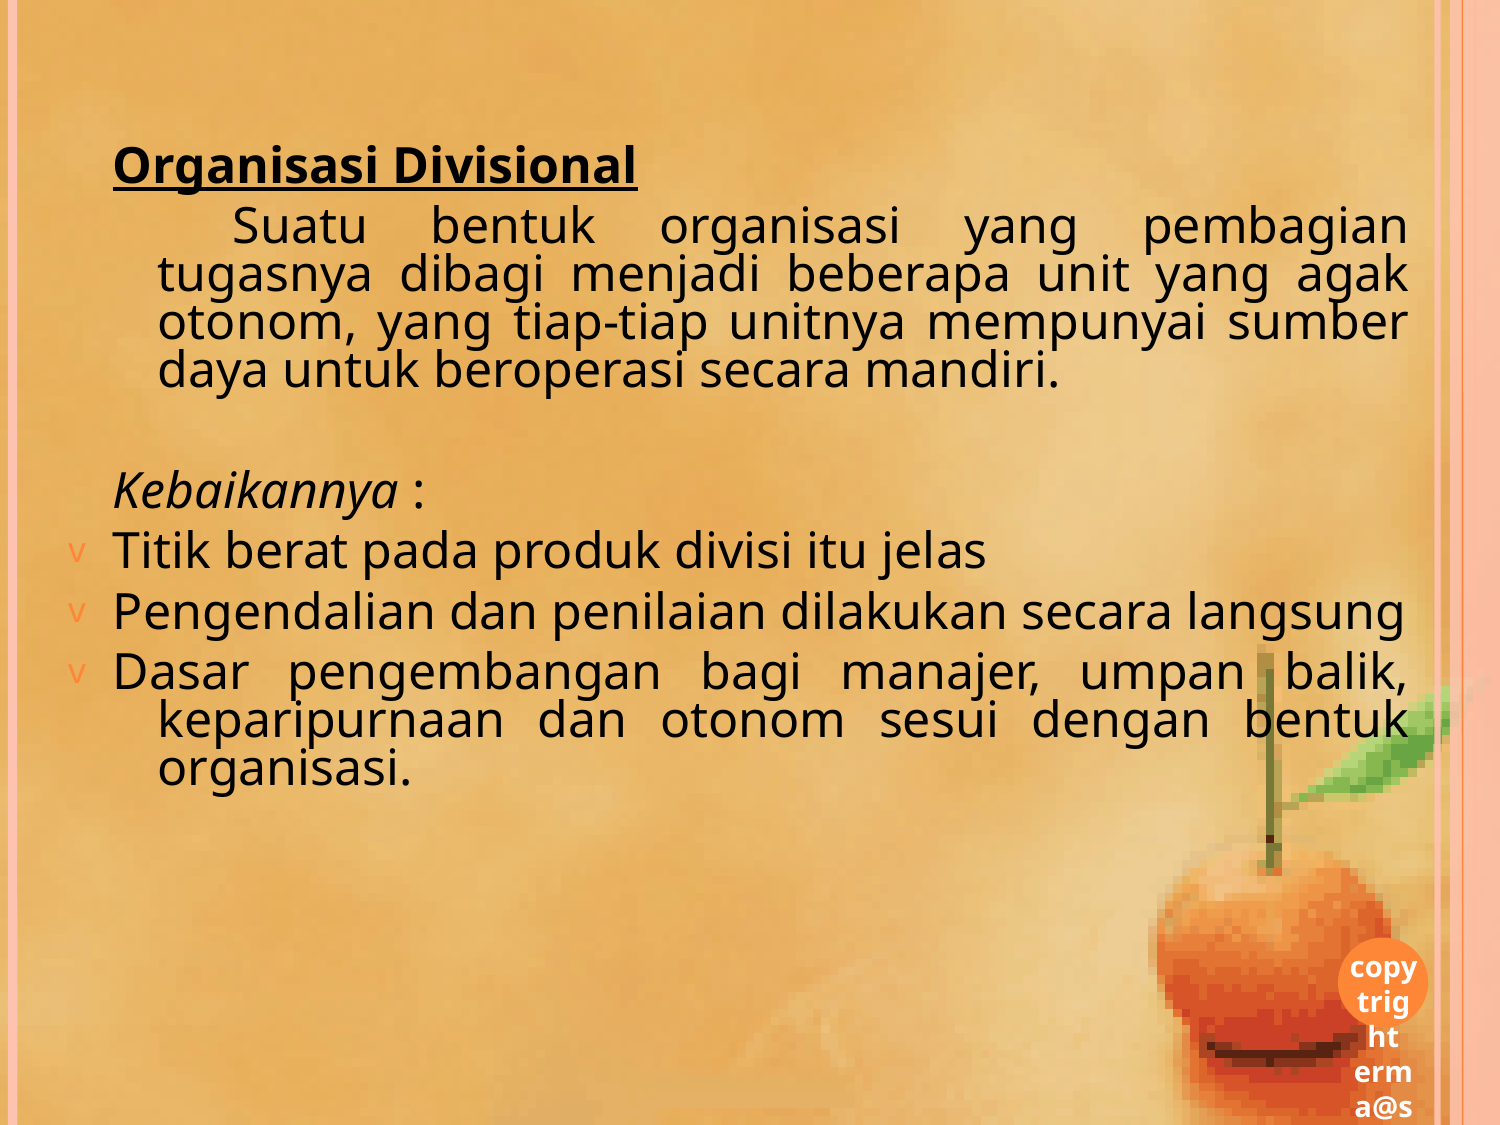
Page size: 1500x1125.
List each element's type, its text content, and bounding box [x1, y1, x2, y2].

list Organisasi Divisional Suatu bentuk organisasi yang pembagian tugasnya dibagi menjadi beberapa unit yang agak otonom, yang tiap-tiap unitnya mempunyai sumber daya untuk beroperasi secara mandiri. Kebaikannya : Titik berat pada produk divisi itu jelas Pengendalian dan penilaian dilakukan secara langsung Dasar pengembangan bagi manajer, umpan balik, keparipurnaan dan otonom sesui dengan bentuk organisasi. [53, 137, 1426, 1063]
text_box copytright erma@stikom-bali.ac.id [1426, 940, 1434, 1027]
